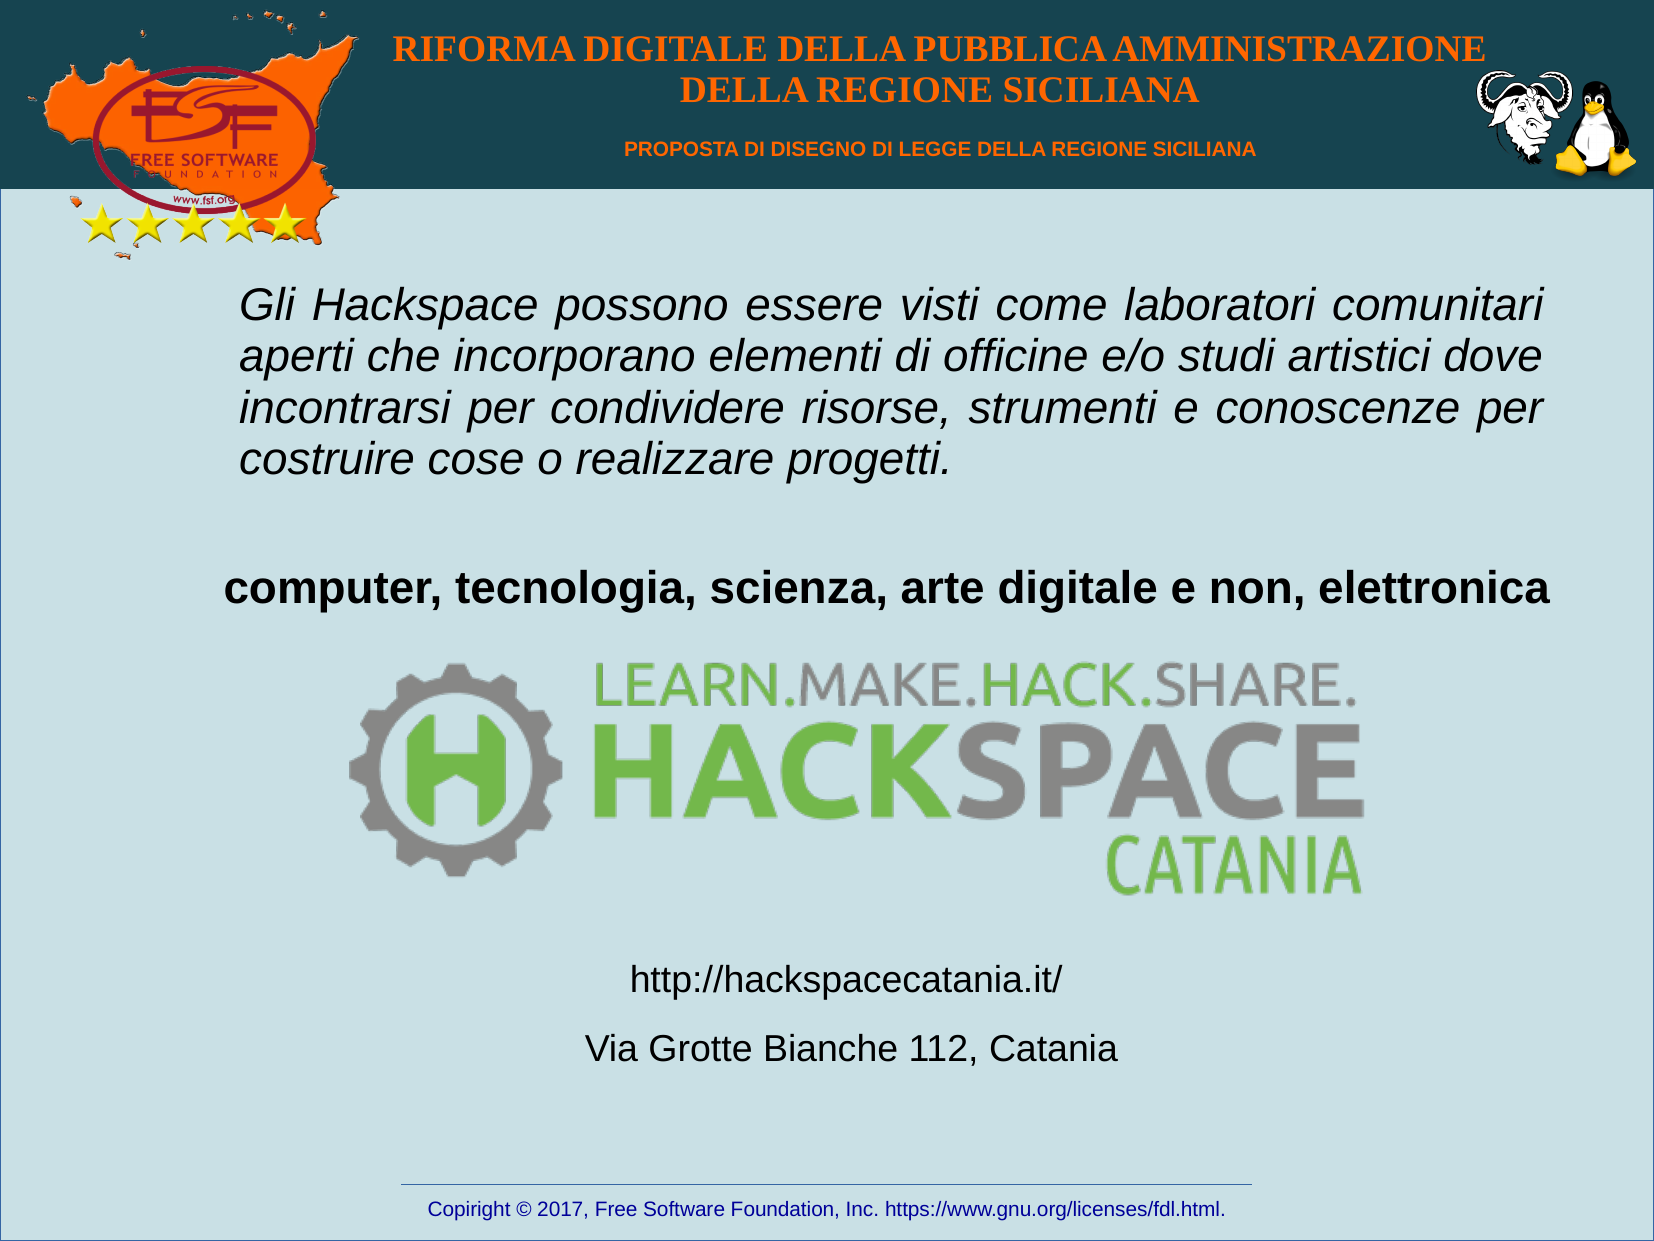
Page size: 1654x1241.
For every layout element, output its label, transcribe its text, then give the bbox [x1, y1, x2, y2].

text_box http://hackspacecatania.it/ [615, 951, 1078, 1009]
text_box computer, tecnologia, scienza, arte digitale e non, elettronica [208, 555, 1566, 622]
text_box Gli Hackspace possono essere visti come laboratori comunitari aperti che incorporano elementi di officine e/o studi artistici dove incontrarsi per condividere risorse, strumenti e conoscenze per costruire cose o realizzare progetti. [224, 271, 1560, 555]
picture [345, 654, 1397, 922]
text_box Via Grotte Bianche 112, Catania [570, 1020, 1141, 1119]
picture [1476, 70, 1636, 182]
picture [18, 0, 362, 306]
